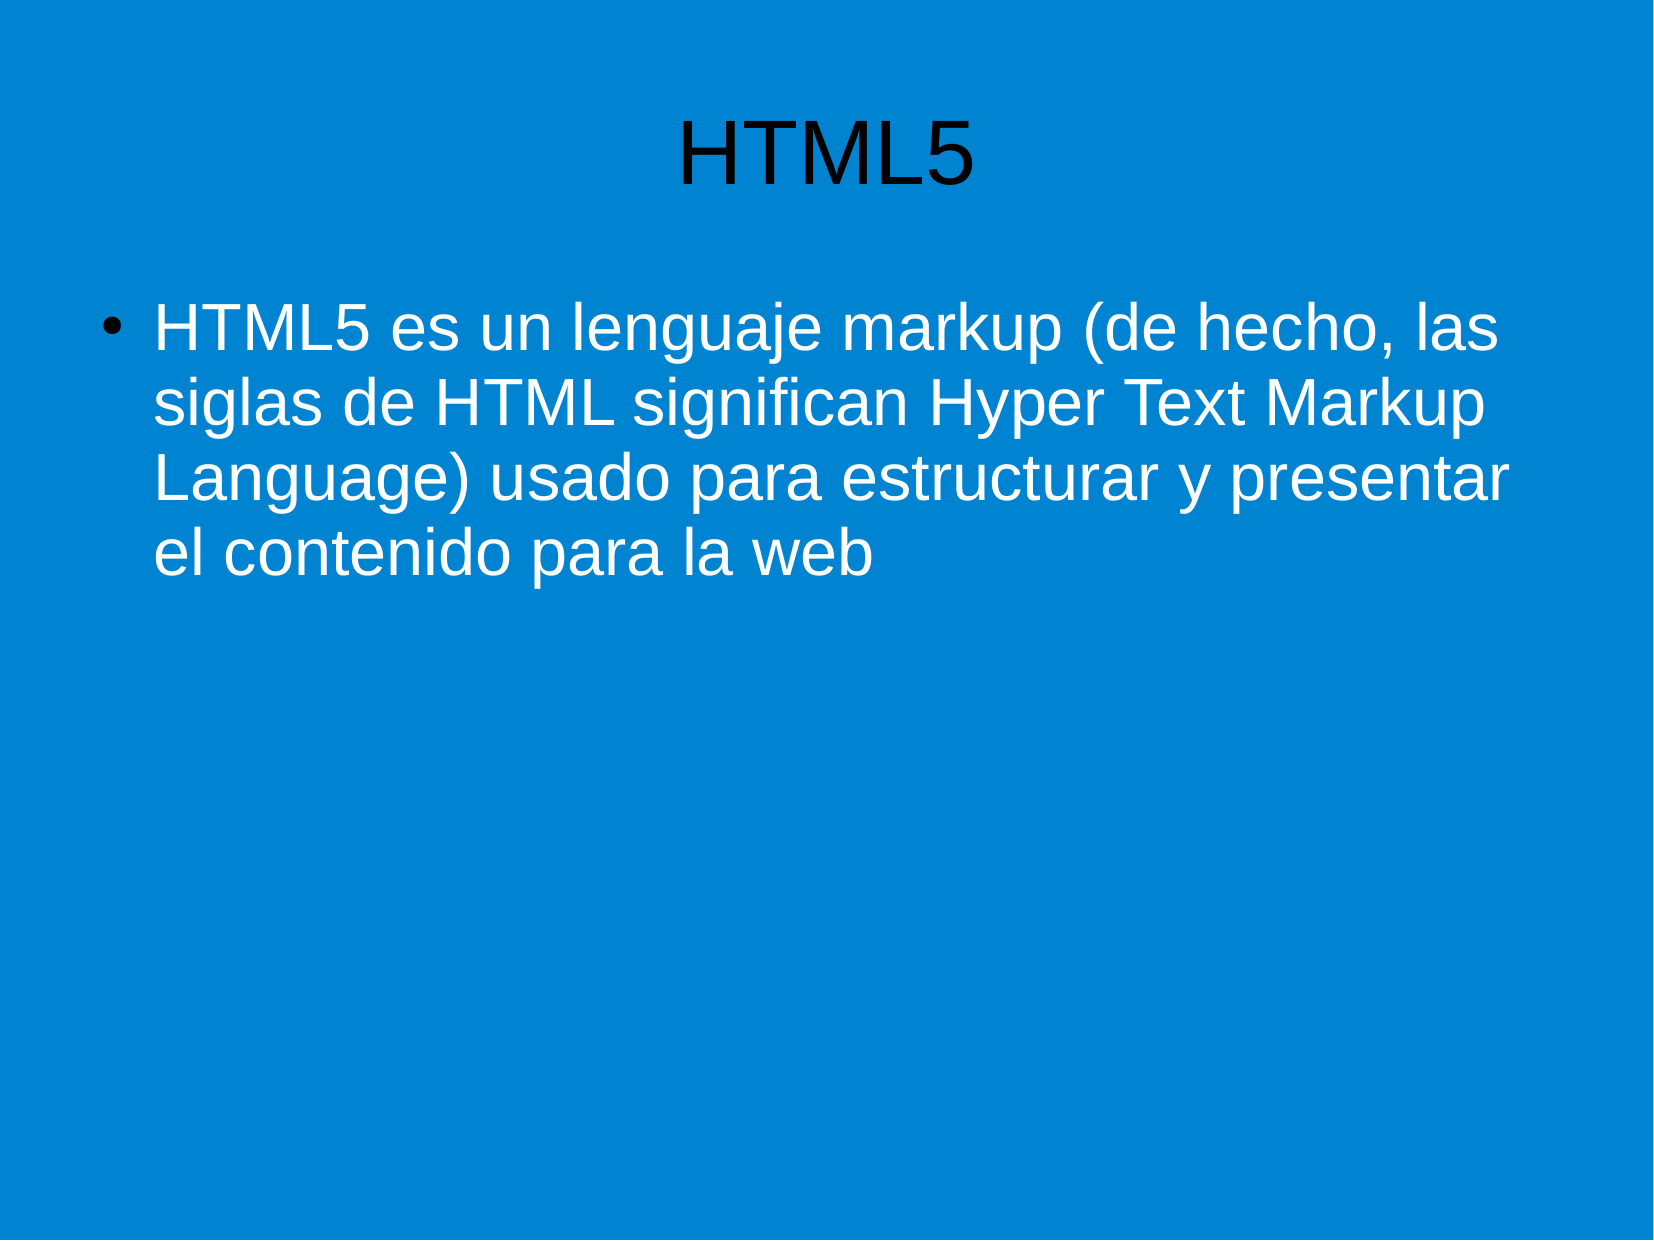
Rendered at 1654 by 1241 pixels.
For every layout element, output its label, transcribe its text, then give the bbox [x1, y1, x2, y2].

list HTML5 es un lenguaje markup (de hecho, las siglas de HTML significan Hyper Text Markup Language) usado para estructurar y presentar el contenido para la web [82, 290, 1571, 1010]
title HTML5 [82, 49, 1571, 257]
